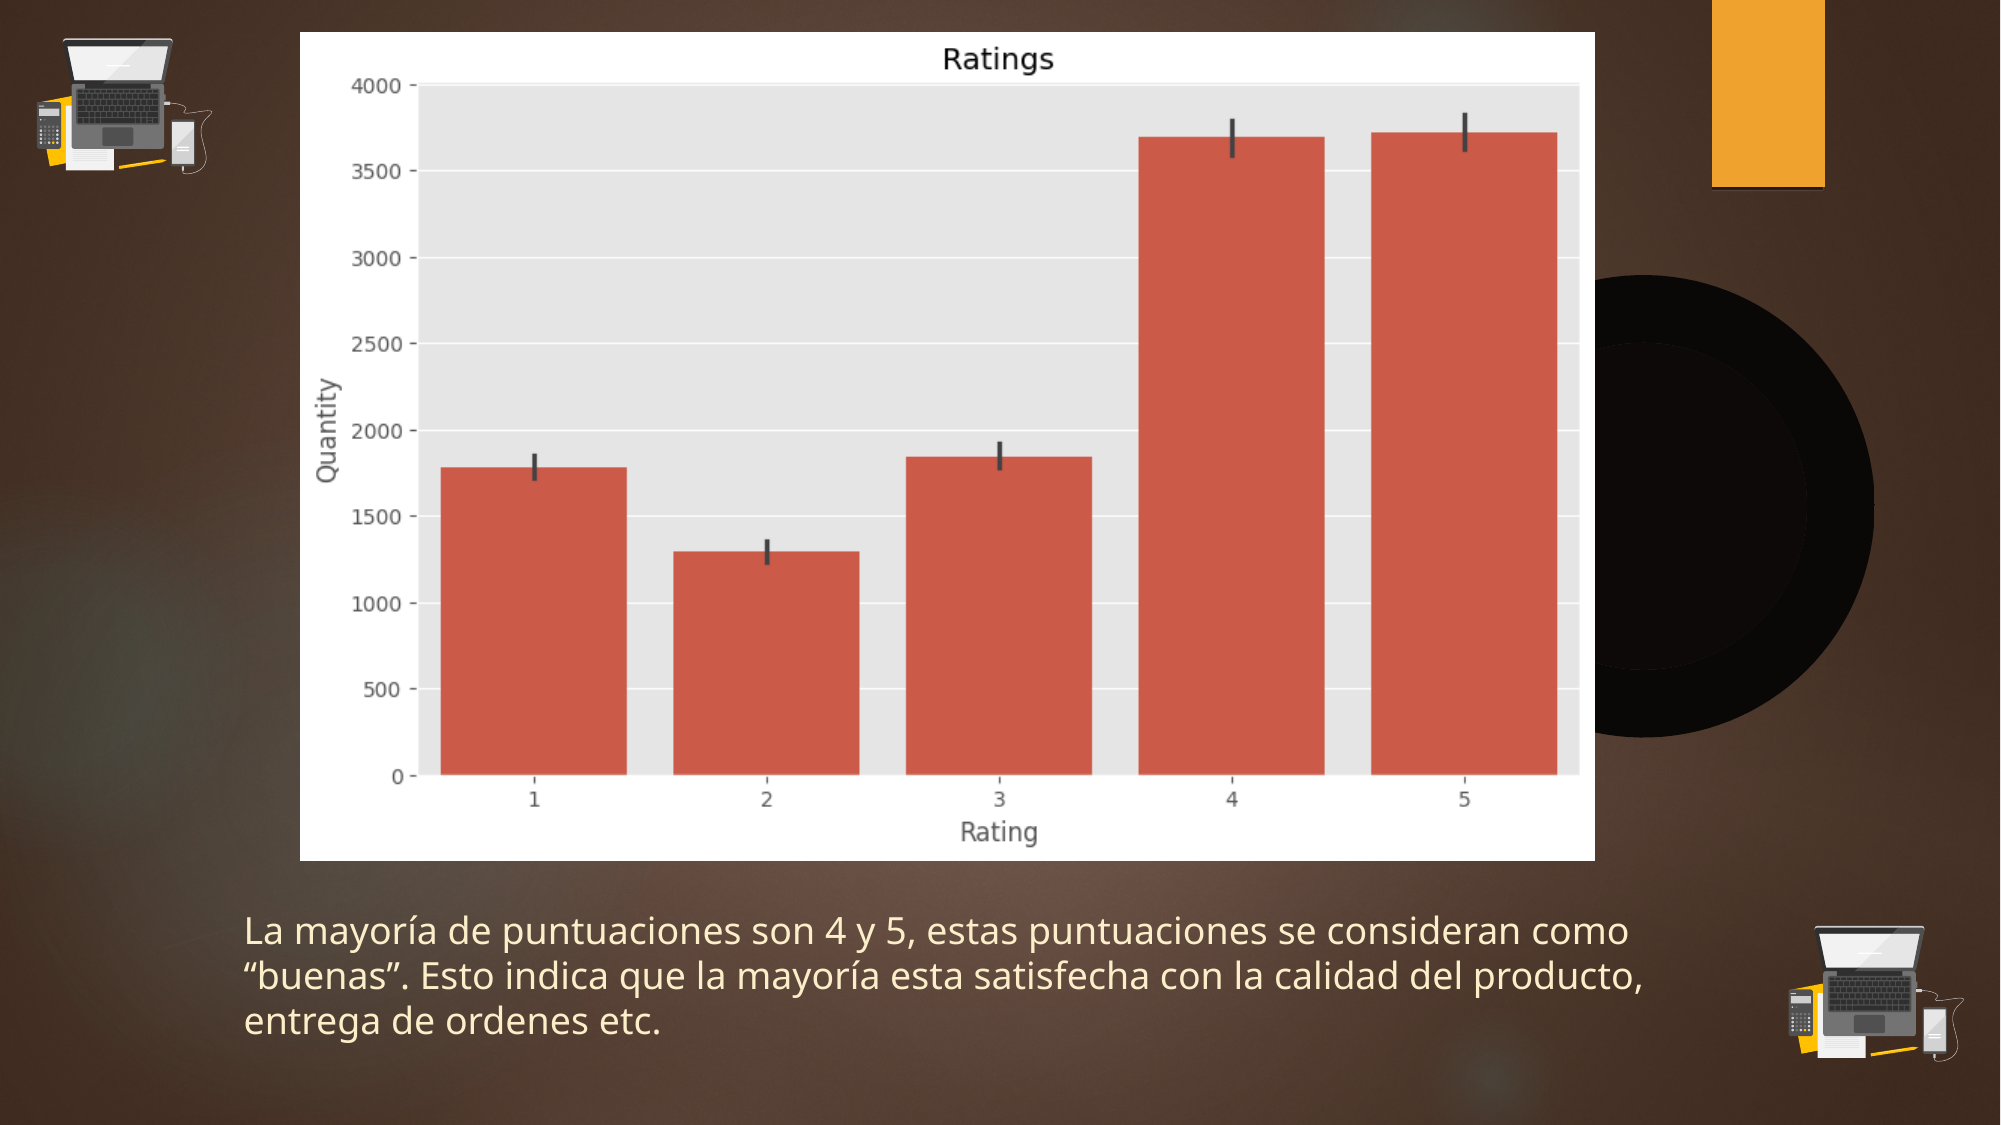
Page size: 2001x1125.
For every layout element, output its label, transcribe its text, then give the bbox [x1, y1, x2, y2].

picture [19, 0, 229, 209]
picture [300, 32, 1595, 861]
title La mayoría de puntuaciones son 4 y 5, estas puntuaciones se consideran como “buenas”. Esto indica que la mayoría esta satisfecha con la calidad del producto, entrega de ordenes etc. [228, 899, 1771, 1085]
picture [1771, 887, 1981, 1097]
